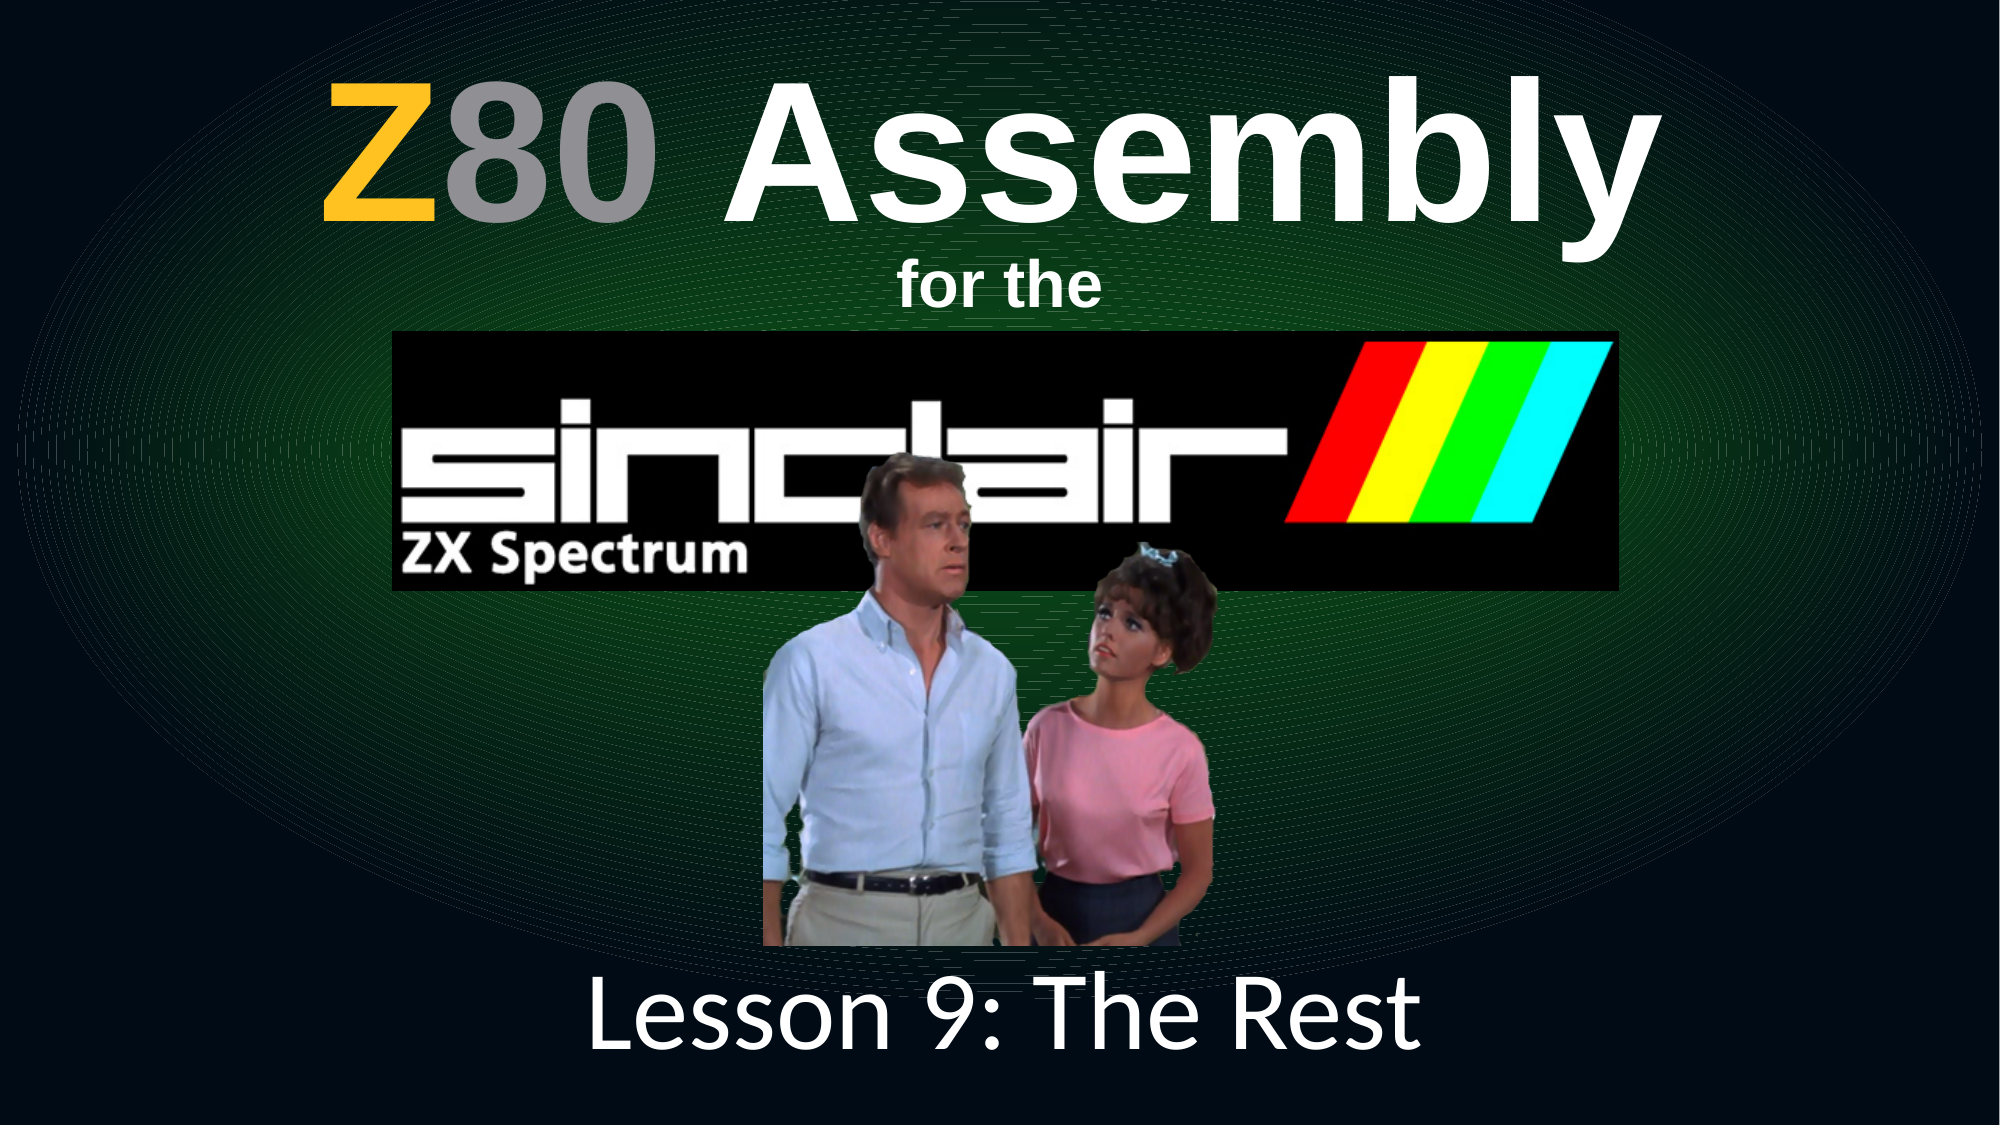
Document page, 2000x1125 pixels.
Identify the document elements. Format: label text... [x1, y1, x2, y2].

picture [392, 331, 1619, 946]
text_box Z80 Assembly [304, 32, 1713, 495]
subtitle Lesson 9: The Rest [59, 945, 1950, 1072]
text_box for the [881, 239, 1119, 330]
